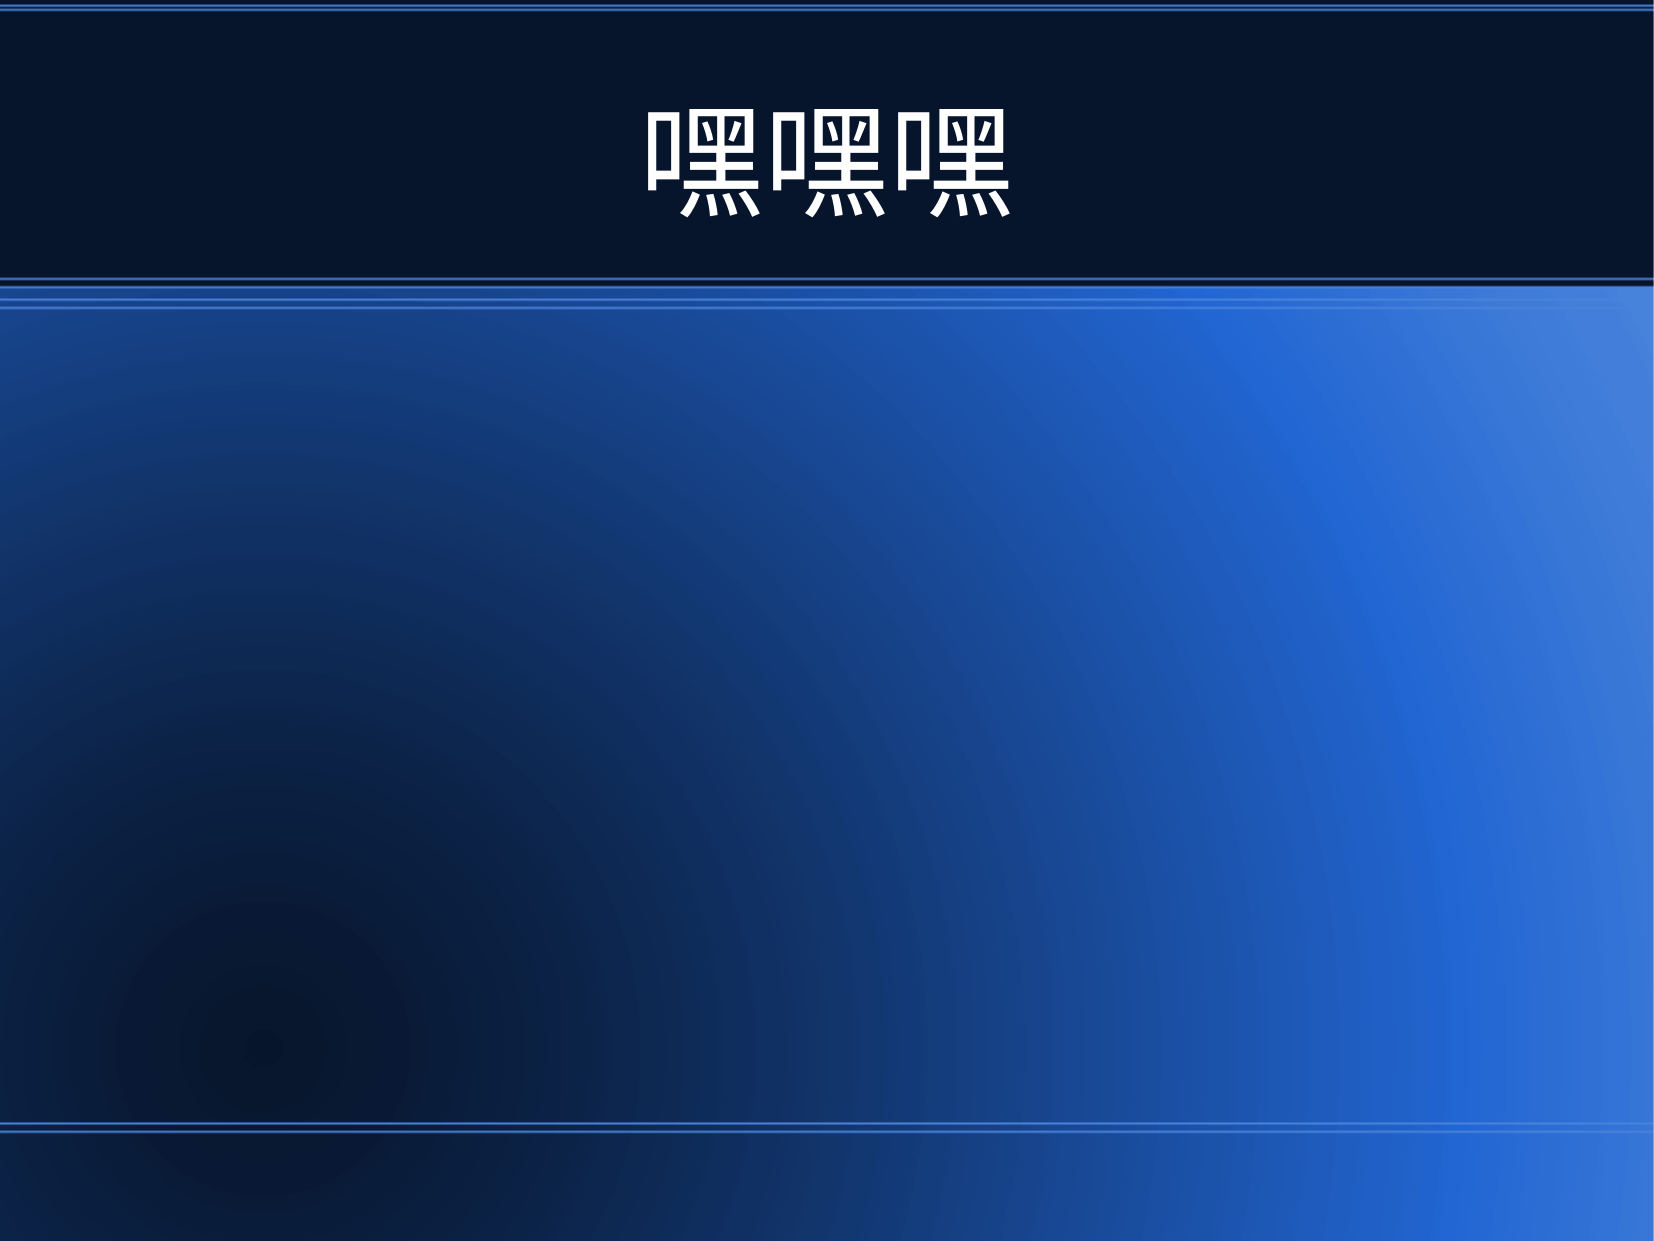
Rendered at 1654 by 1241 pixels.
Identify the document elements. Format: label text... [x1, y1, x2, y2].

picture [0, 0, 1654, 1241]
title 嘿嘿嘿 [82, 49, 1571, 257]
